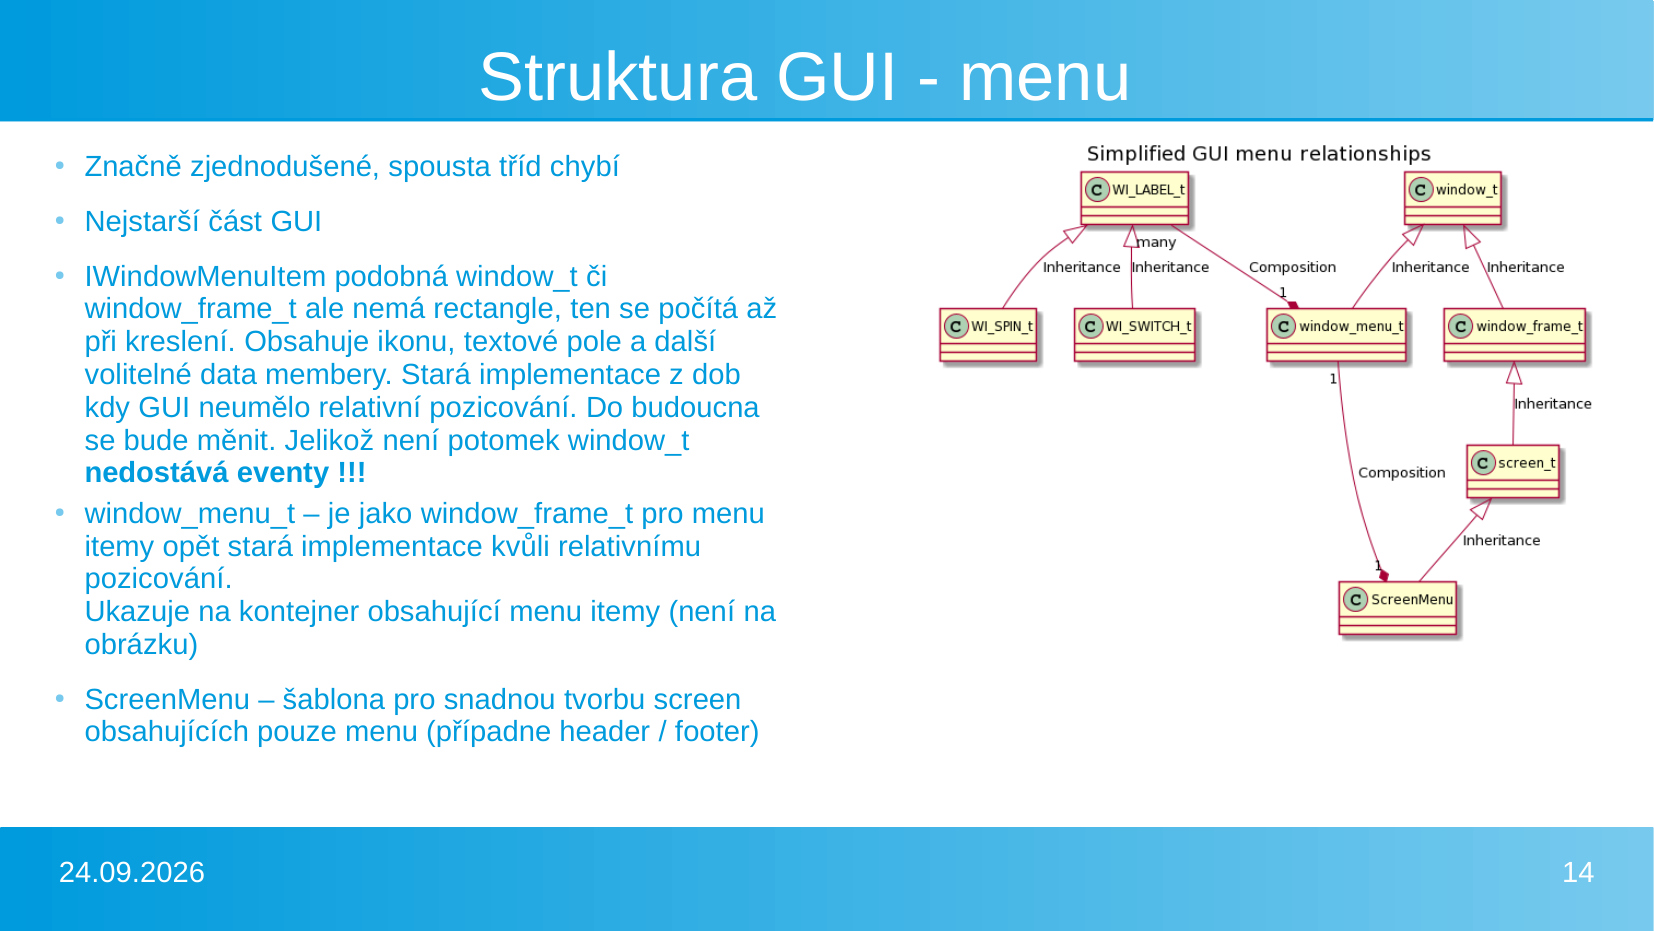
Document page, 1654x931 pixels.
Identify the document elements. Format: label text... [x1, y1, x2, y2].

picture [932, 142, 1600, 648]
list Značně zjednodušené, spousta tříd chybí Nejstarší část GUI IWindowMenuItem podobná window_t či window_frame_t ale nemá rectangle, ten se počítá až při kreslení. Obsahuje ikonu, textové pole a další volitelné data membery. Stará implementace z dob kdy GUI neumělo relativní pozicování. Do budoucna se bude měnit. Jelikož není potomek window_t nedostává eventy !!! window_menu_t – je jako window_frame_t pro menu itemy opět stará implementace kvůli relativnímu pozicování. Ukazuje na kontejner obsahující menu itemy (není na obrázku) ScreenMenu – šablona pro snadnou tvorbu screen obsahujících pouze menu (případne header / footer) [39, 150, 788, 751]
title Struktura GUI - menu [37, 37, 1573, 116]
